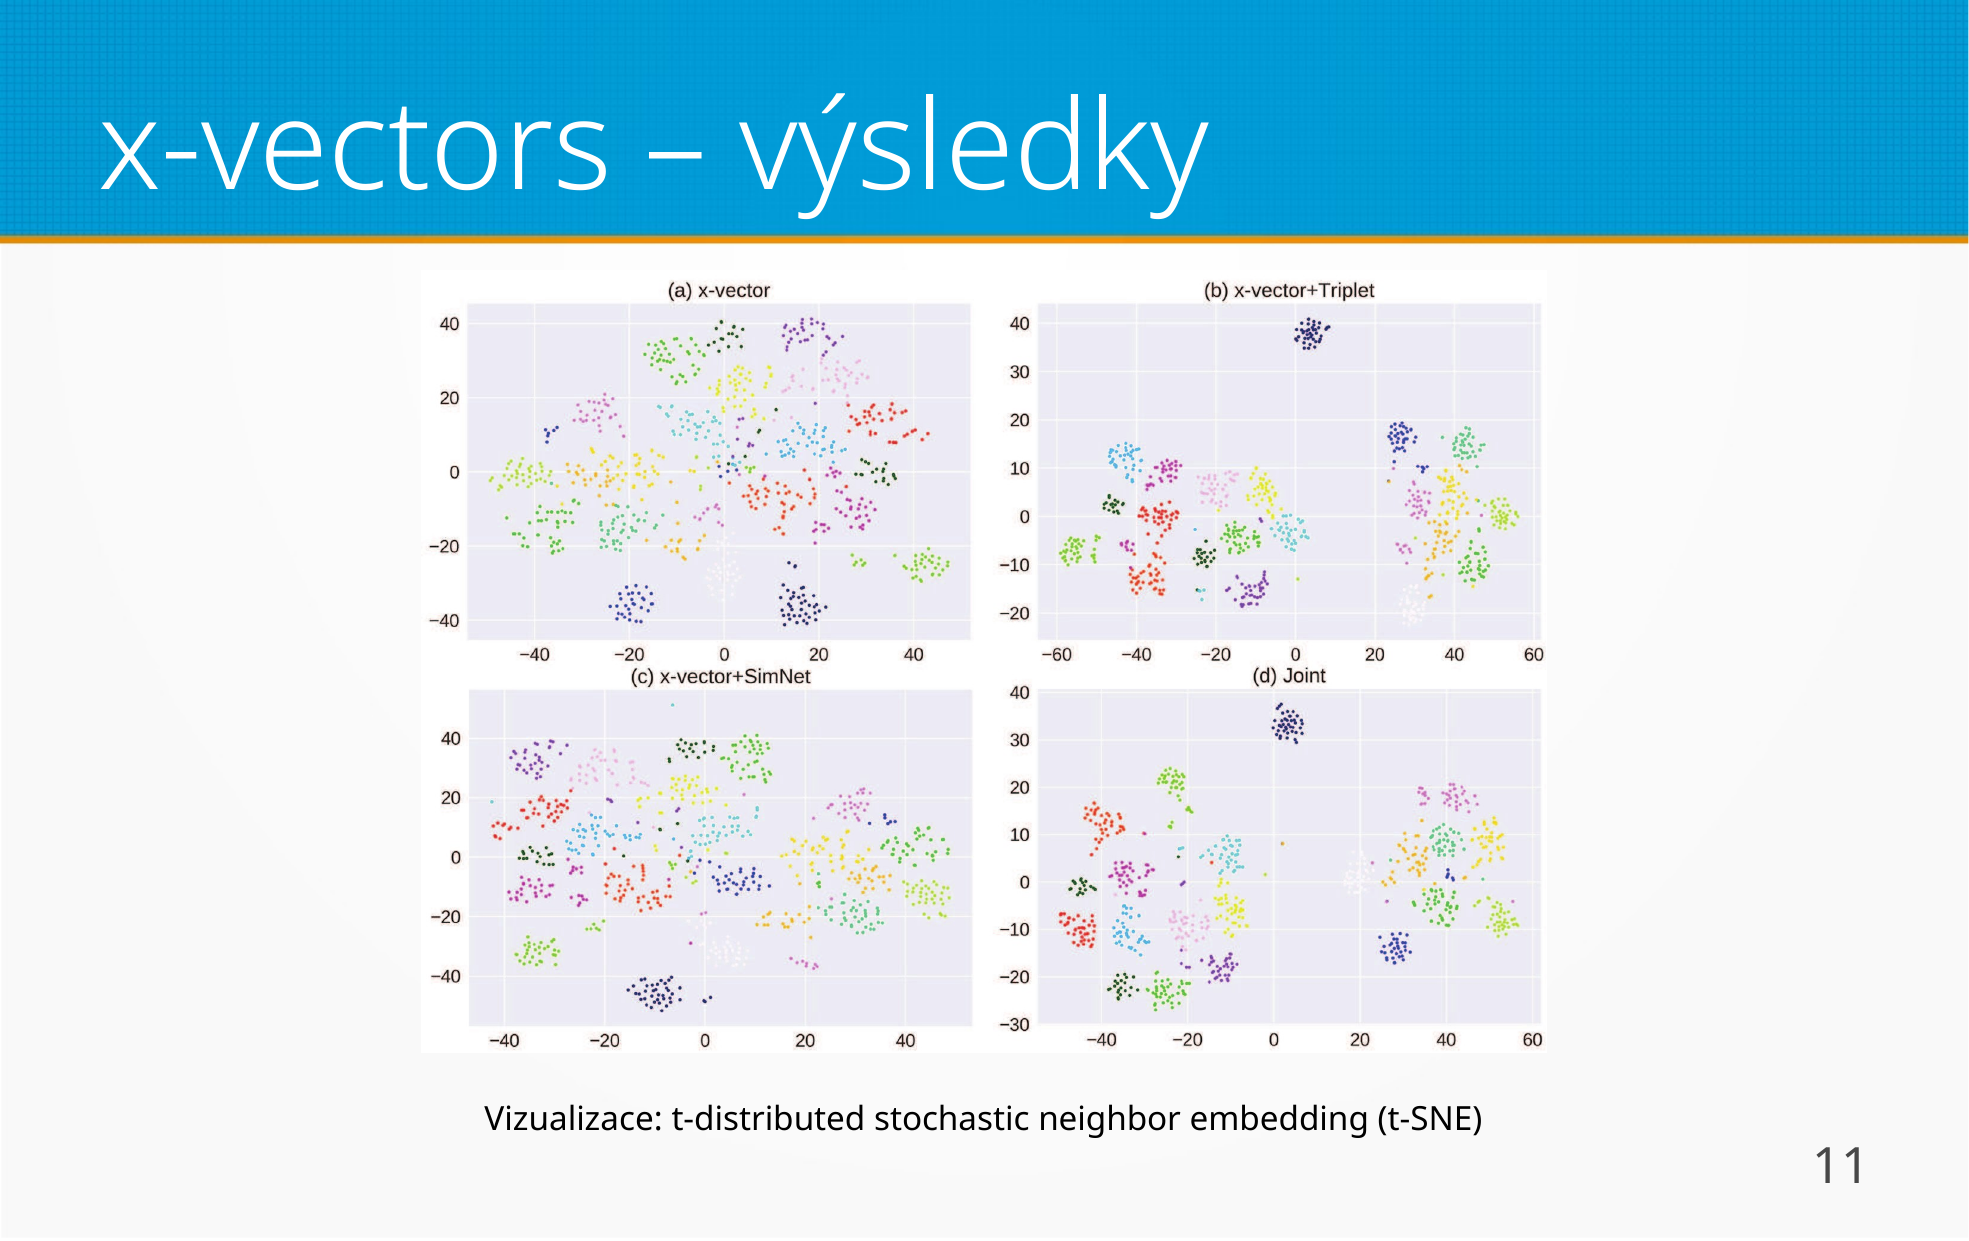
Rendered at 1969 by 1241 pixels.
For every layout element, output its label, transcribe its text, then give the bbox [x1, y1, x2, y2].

text_box Vizualizace: t-distributed stochastic neighbor embedding (t-SNE) [391, 1092, 1577, 1143]
title x-vectors – výsledky [98, 19, 1870, 227]
picture [0, 233, 1969, 1241]
